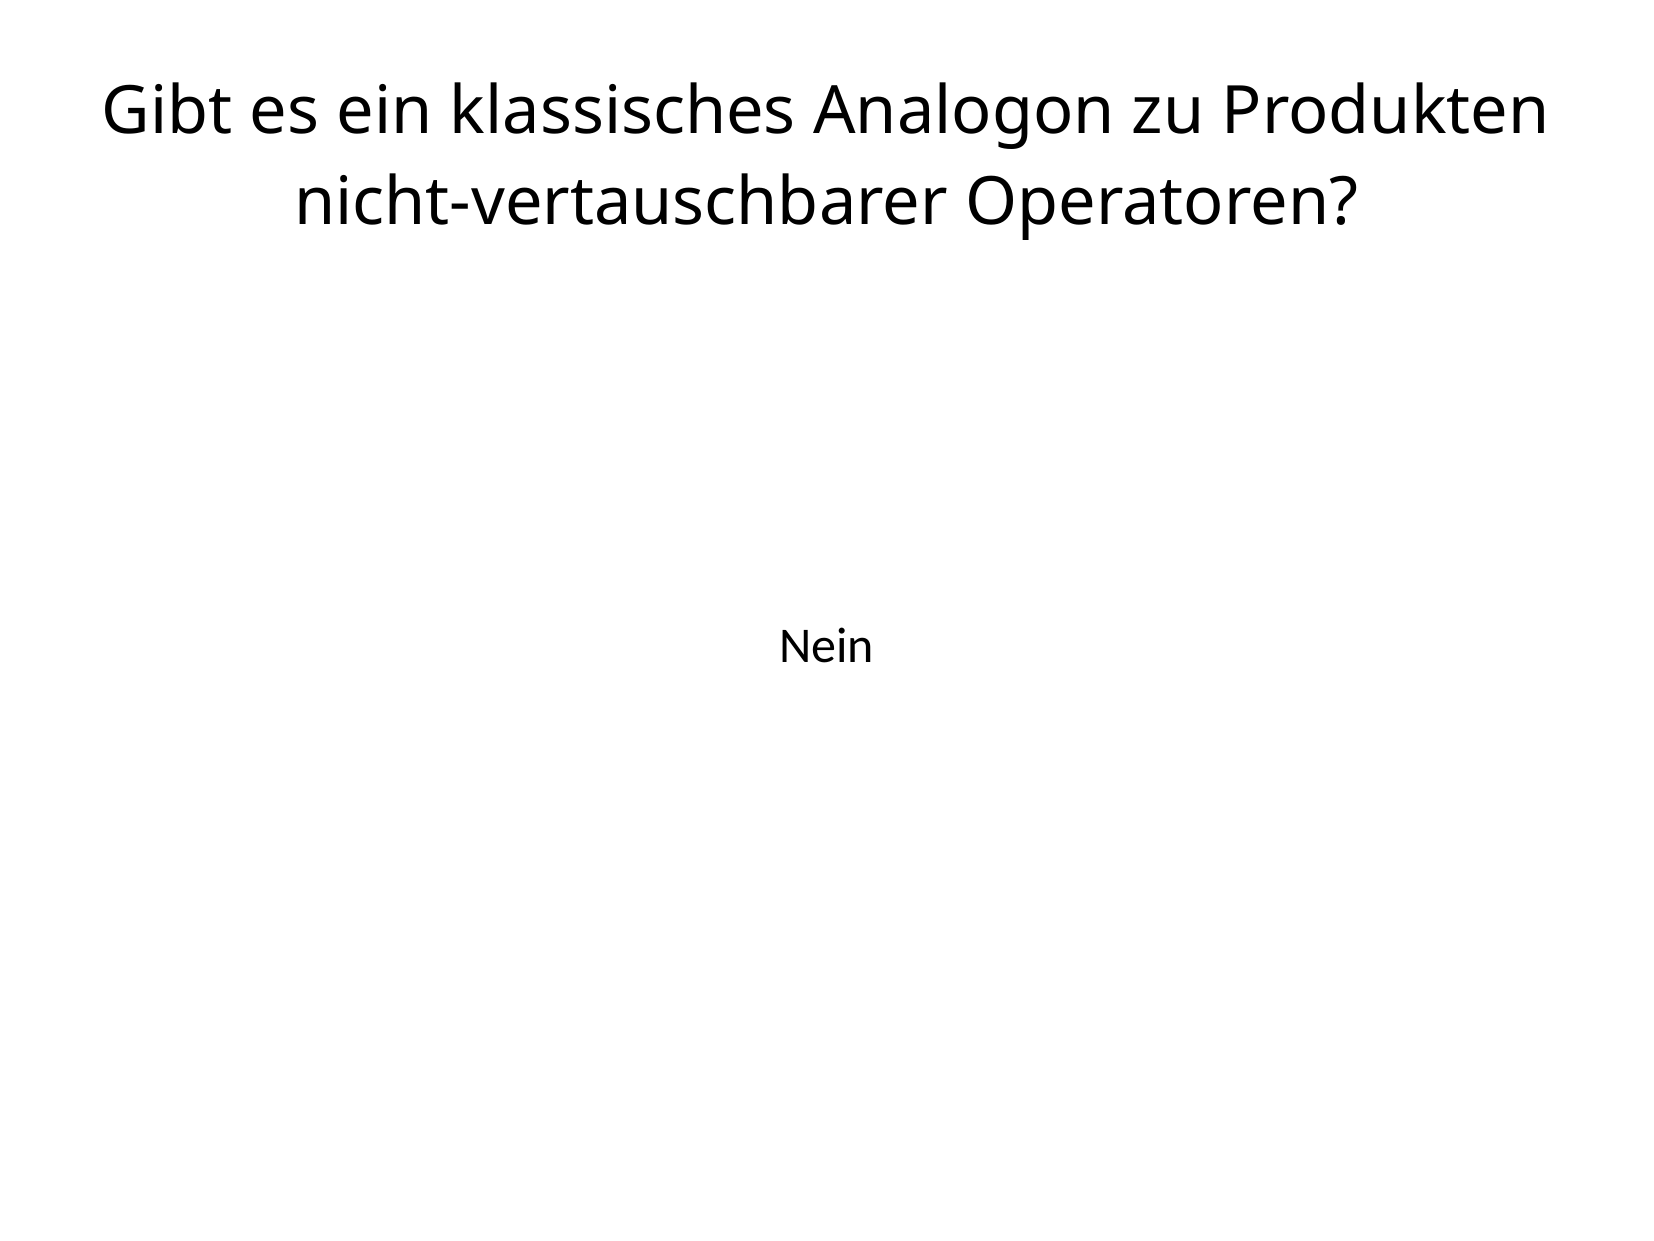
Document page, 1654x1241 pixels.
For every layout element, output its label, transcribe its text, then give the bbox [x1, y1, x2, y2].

subtitle Nein [82, 290, 1571, 1010]
title Gibt es ein klassisches Analogon zu Produkten nicht-vertauschbarer Operatoren? [82, 49, 1571, 257]
